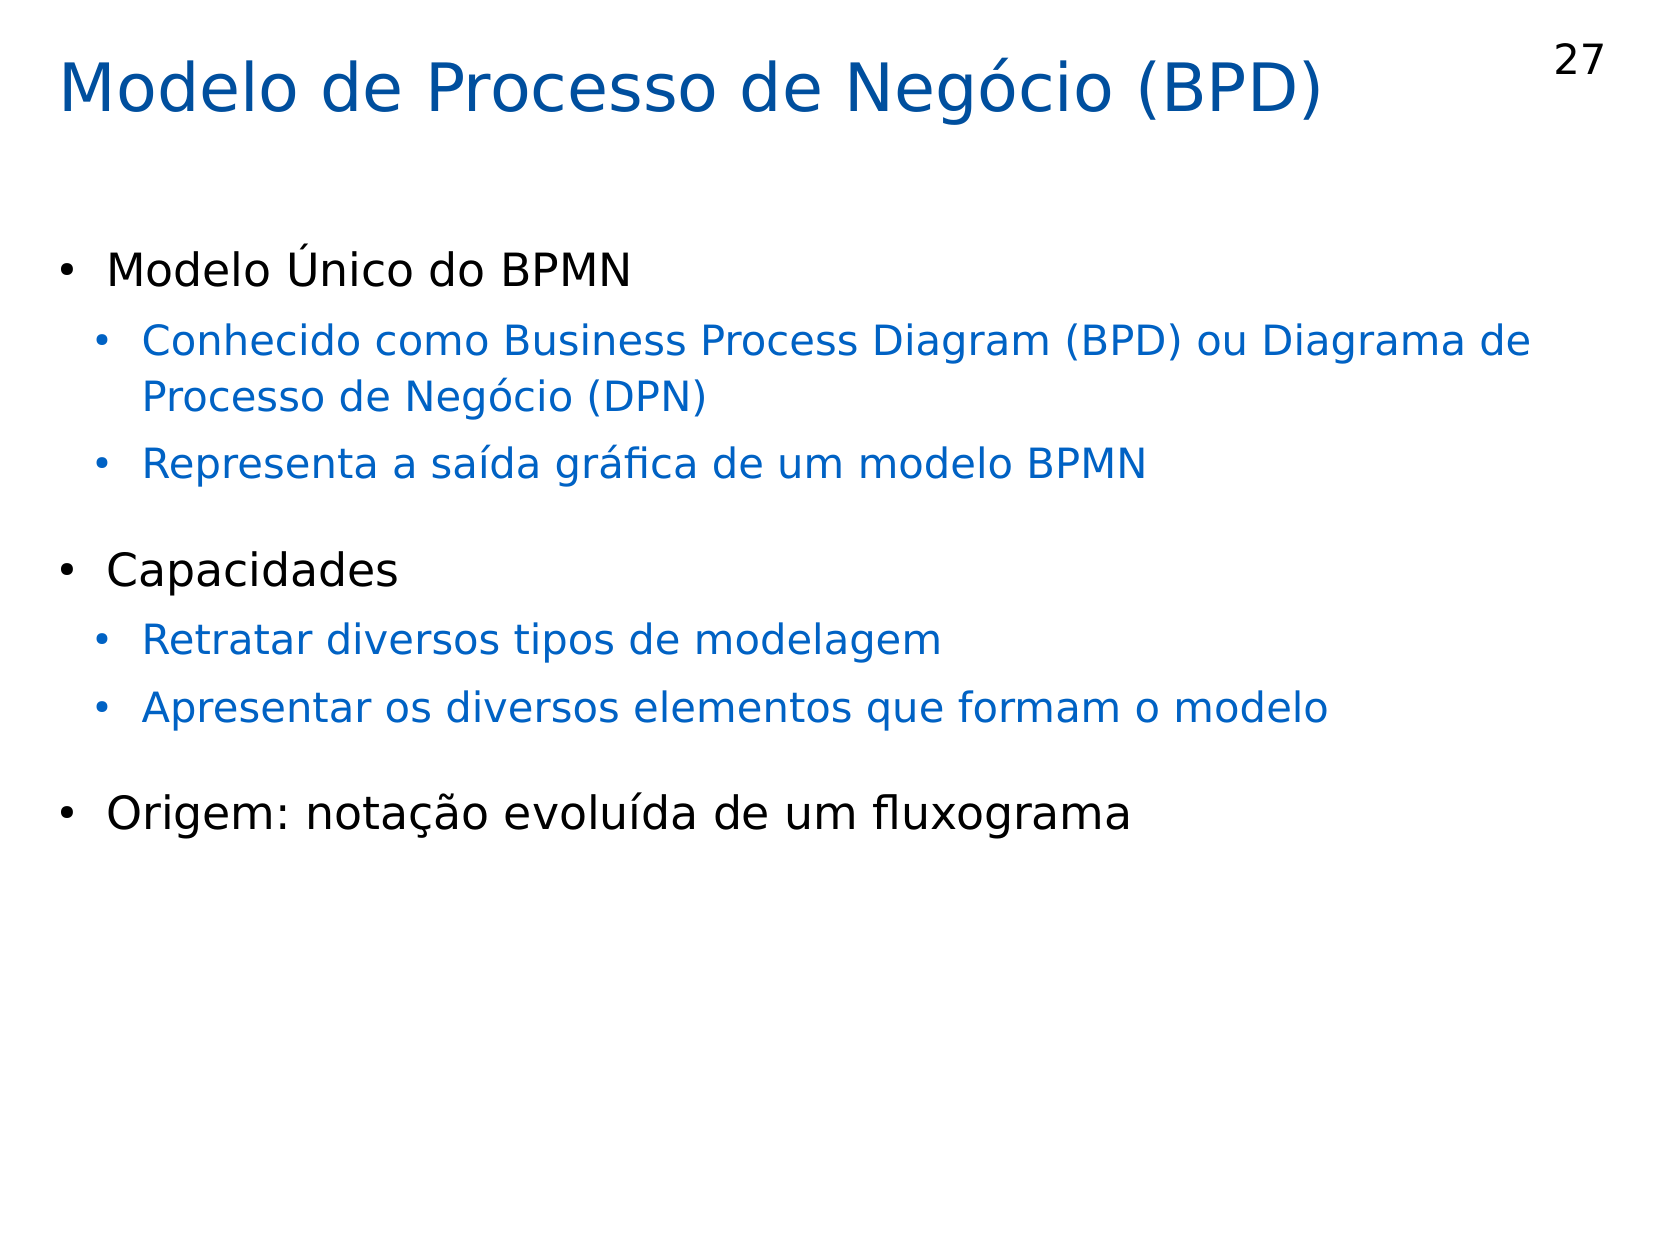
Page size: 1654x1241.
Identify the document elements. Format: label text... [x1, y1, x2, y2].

title Modelo de Processo de Negócio (BPD) [59, 29, 1506, 148]
list Modelo Único do BPMN Conhecido como Business Process Diagram (BPD) ou Diagrama de Processo de Negócio (DPN) Representa a saída gráfica de um modelo BPMN Capacidades Retratar diversos tipos de modelagem Apresentar os diversos elementos que formam o modelo Origem: notação evoluída de um fluxograma [59, 236, 1595, 1211]
